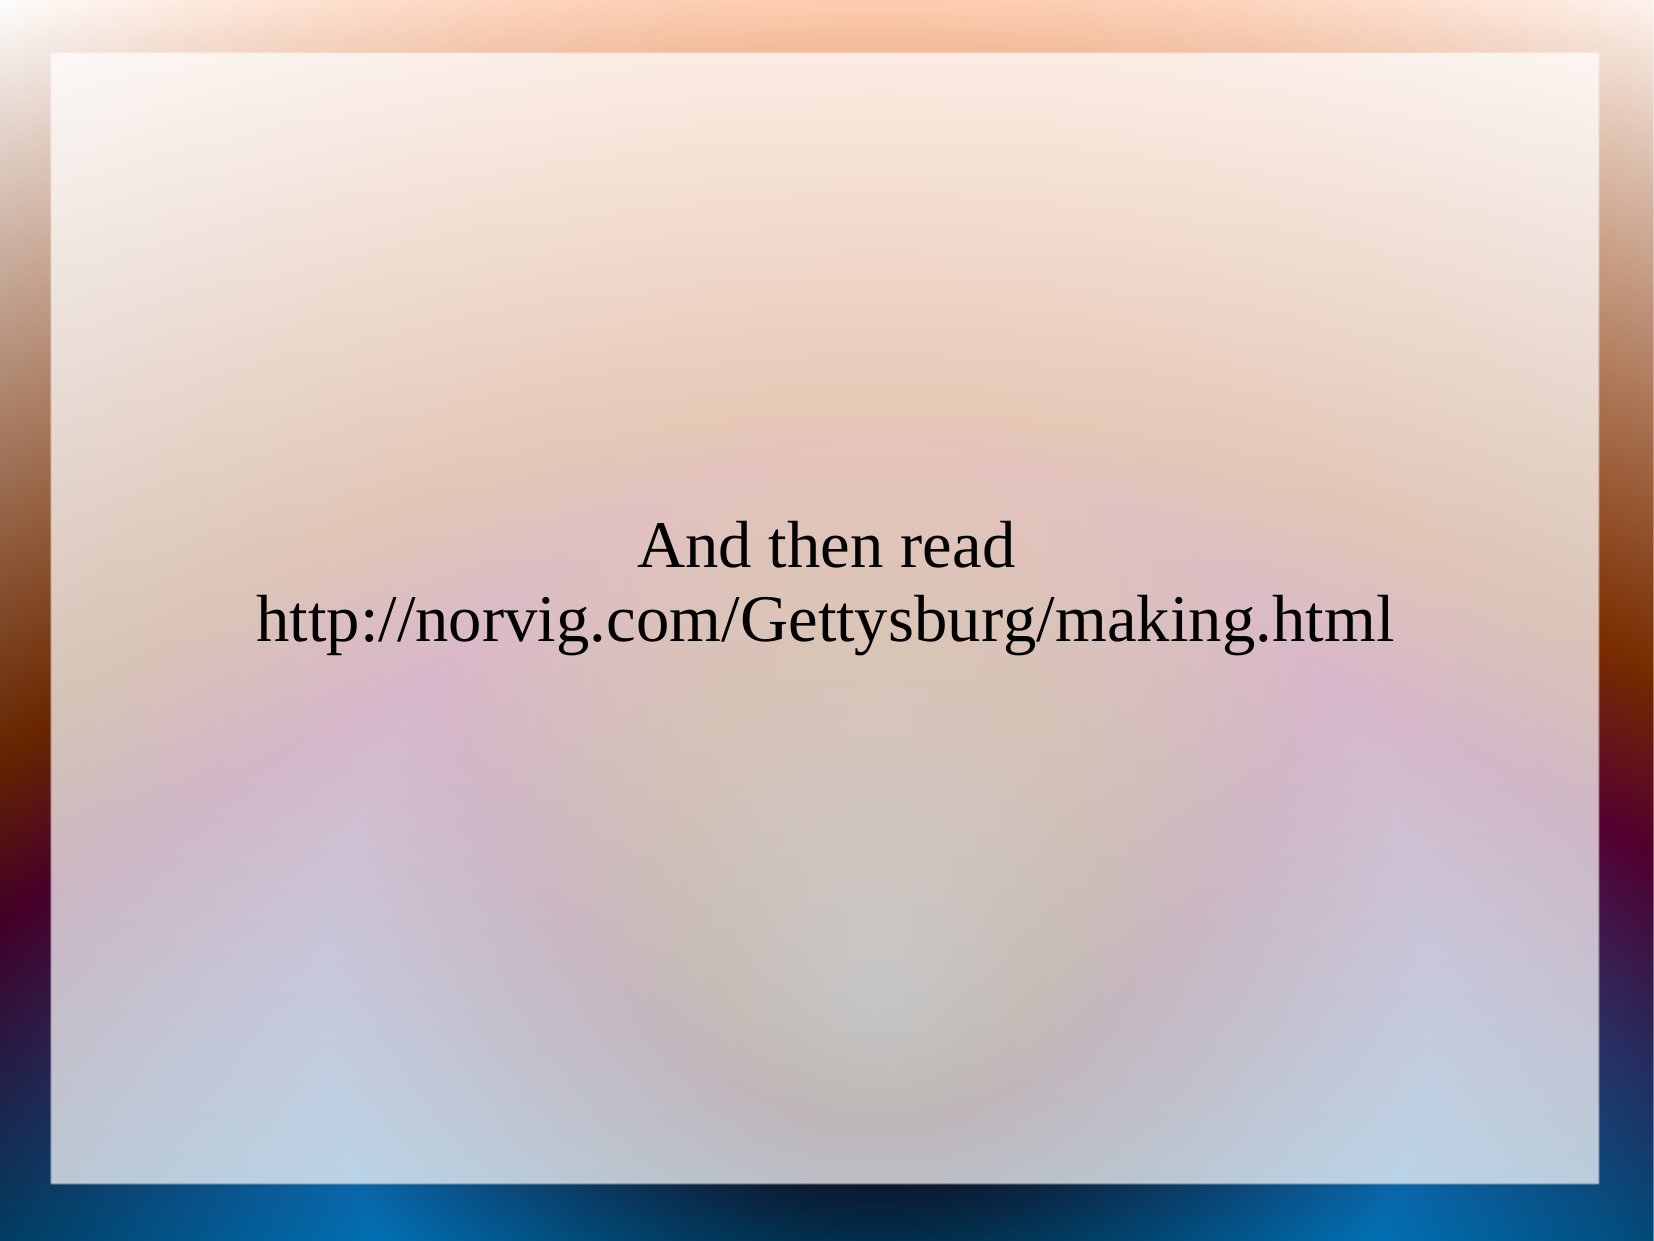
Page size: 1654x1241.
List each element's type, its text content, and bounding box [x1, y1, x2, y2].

picture [0, 0, 1654, 1241]
subtitle And then read http://norvig.com/Gettysburg/making.html [82, 55, 1571, 1109]
